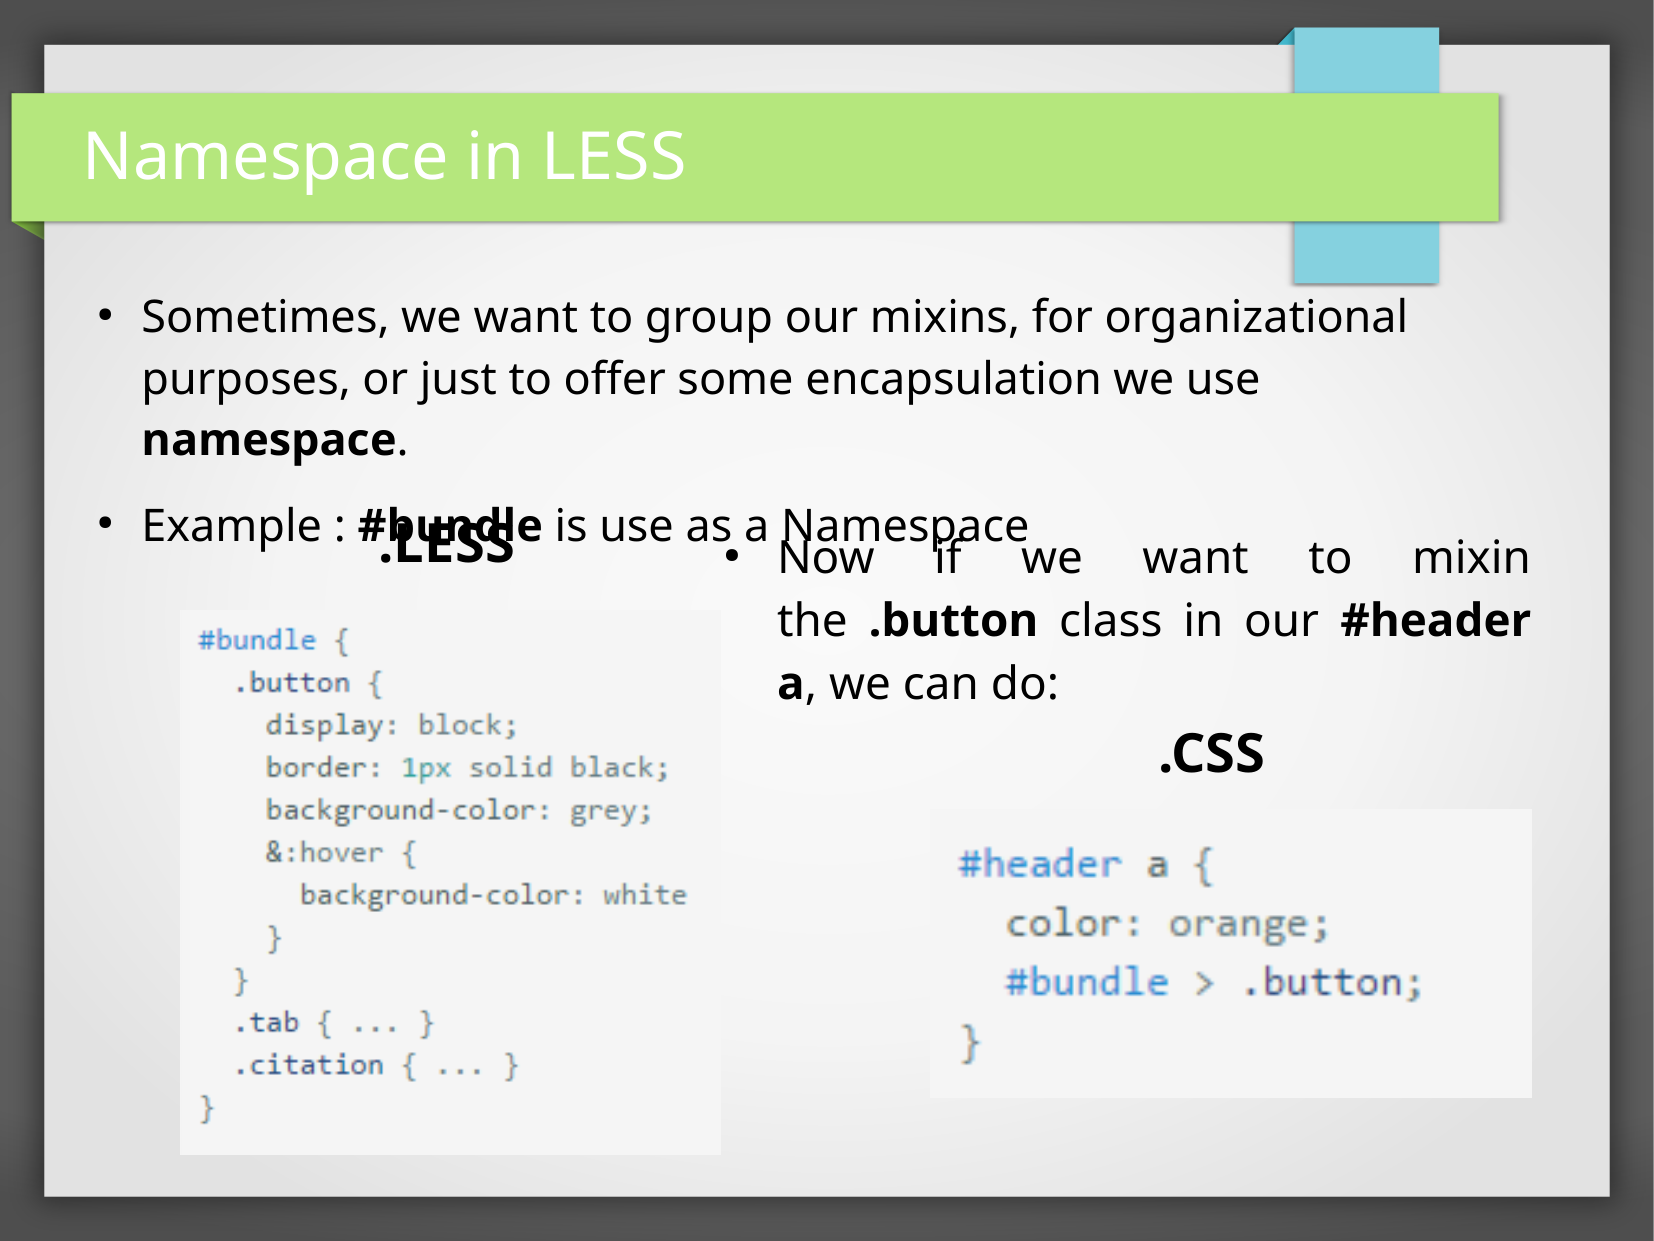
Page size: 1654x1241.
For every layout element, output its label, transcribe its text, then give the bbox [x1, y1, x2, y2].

title Namespace in LESS [82, 94, 1264, 213]
list .LESS [307, 504, 601, 586]
picture [0, 0, 1654, 1241]
list Sometimes, we want to group our mixins, for organizational purposes, or just to offer some encapsulation we use namespace. Example : #bundle is use as a Namespace [82, 285, 1486, 556]
list Now if we want to mixin the .button class in our #header a, we can do: [706, 525, 1532, 811]
